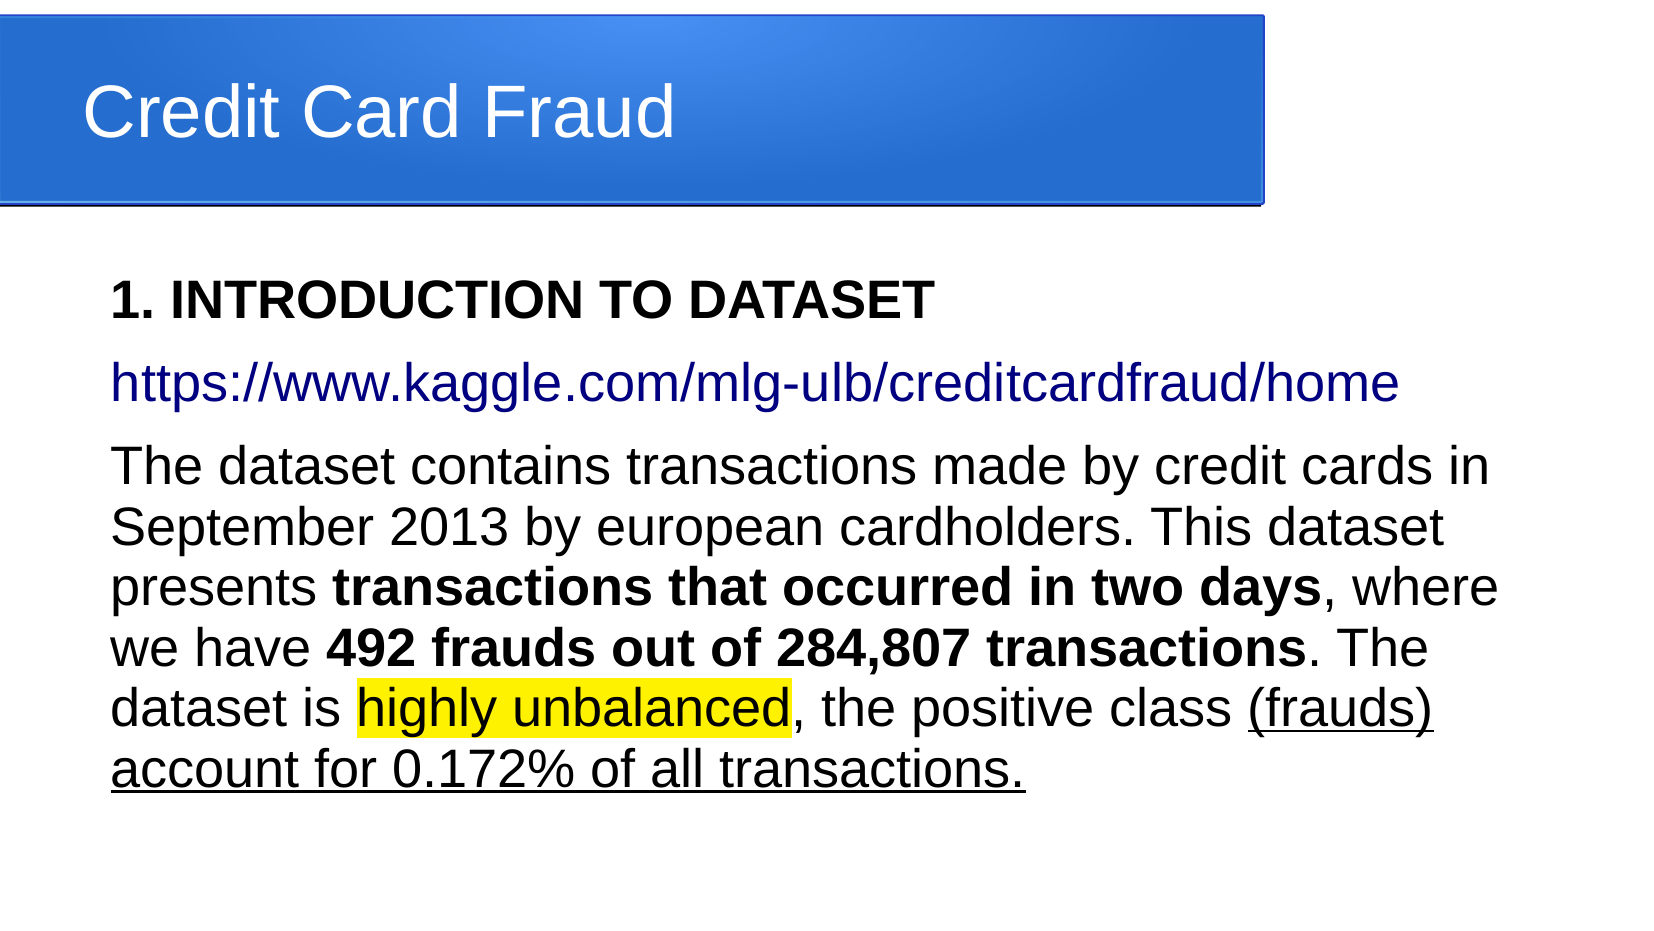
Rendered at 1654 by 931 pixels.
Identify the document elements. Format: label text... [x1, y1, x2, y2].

title Credit Card Fraud [82, 35, 1235, 189]
list 1. INTRODUCTION TO DATASET https://www.kaggle.com/mlg-ulb/creditcardfraud/home The dataset contains transactions made by credit cards in September 2013 by european cardholders. This dataset presents transactions that occurred in two days, where we have 492 frauds out of 284,807 transactions. The dataset is highly unbalanced, the positive class (frauds) account for 0.172% of all transactions. [45, 270, 1534, 810]
